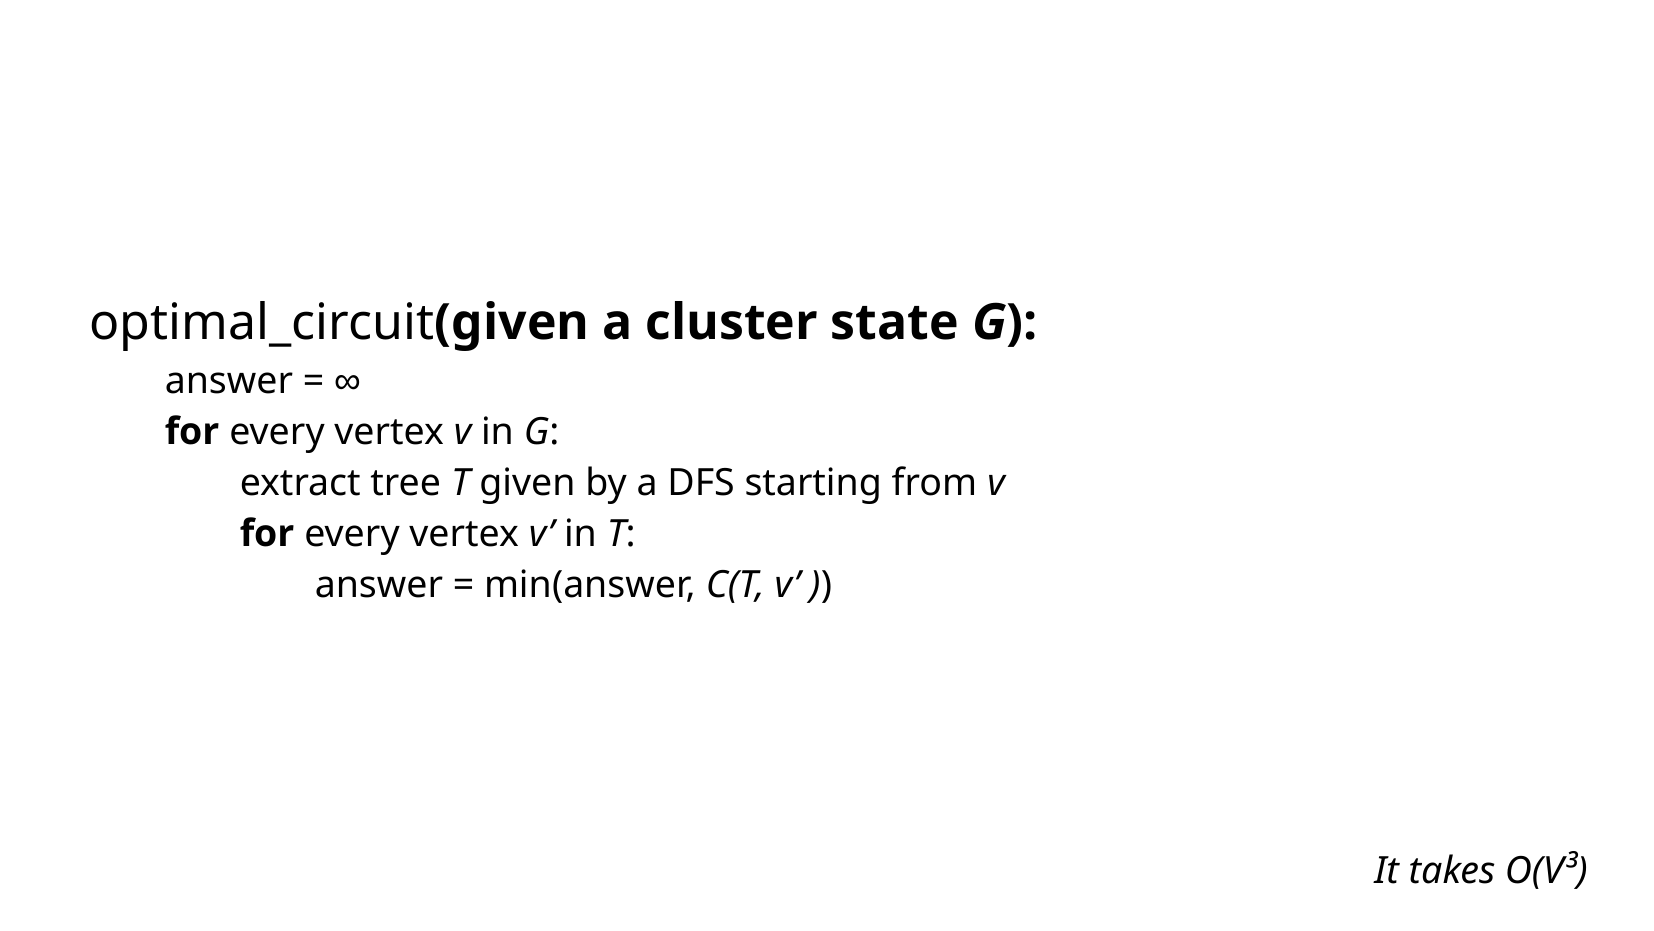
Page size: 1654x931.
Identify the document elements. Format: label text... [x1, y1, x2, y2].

text_box optimal_circuit(given a cluster state G): answer = ∞ for every vertex v in G: extract tree T given by a DFS starting from v for every vertex v’ in T: answer = min(answer, C(T, v’ )) [75, 278, 1538, 618]
text_box It takes O(V³) [975, 836, 1654, 901]
